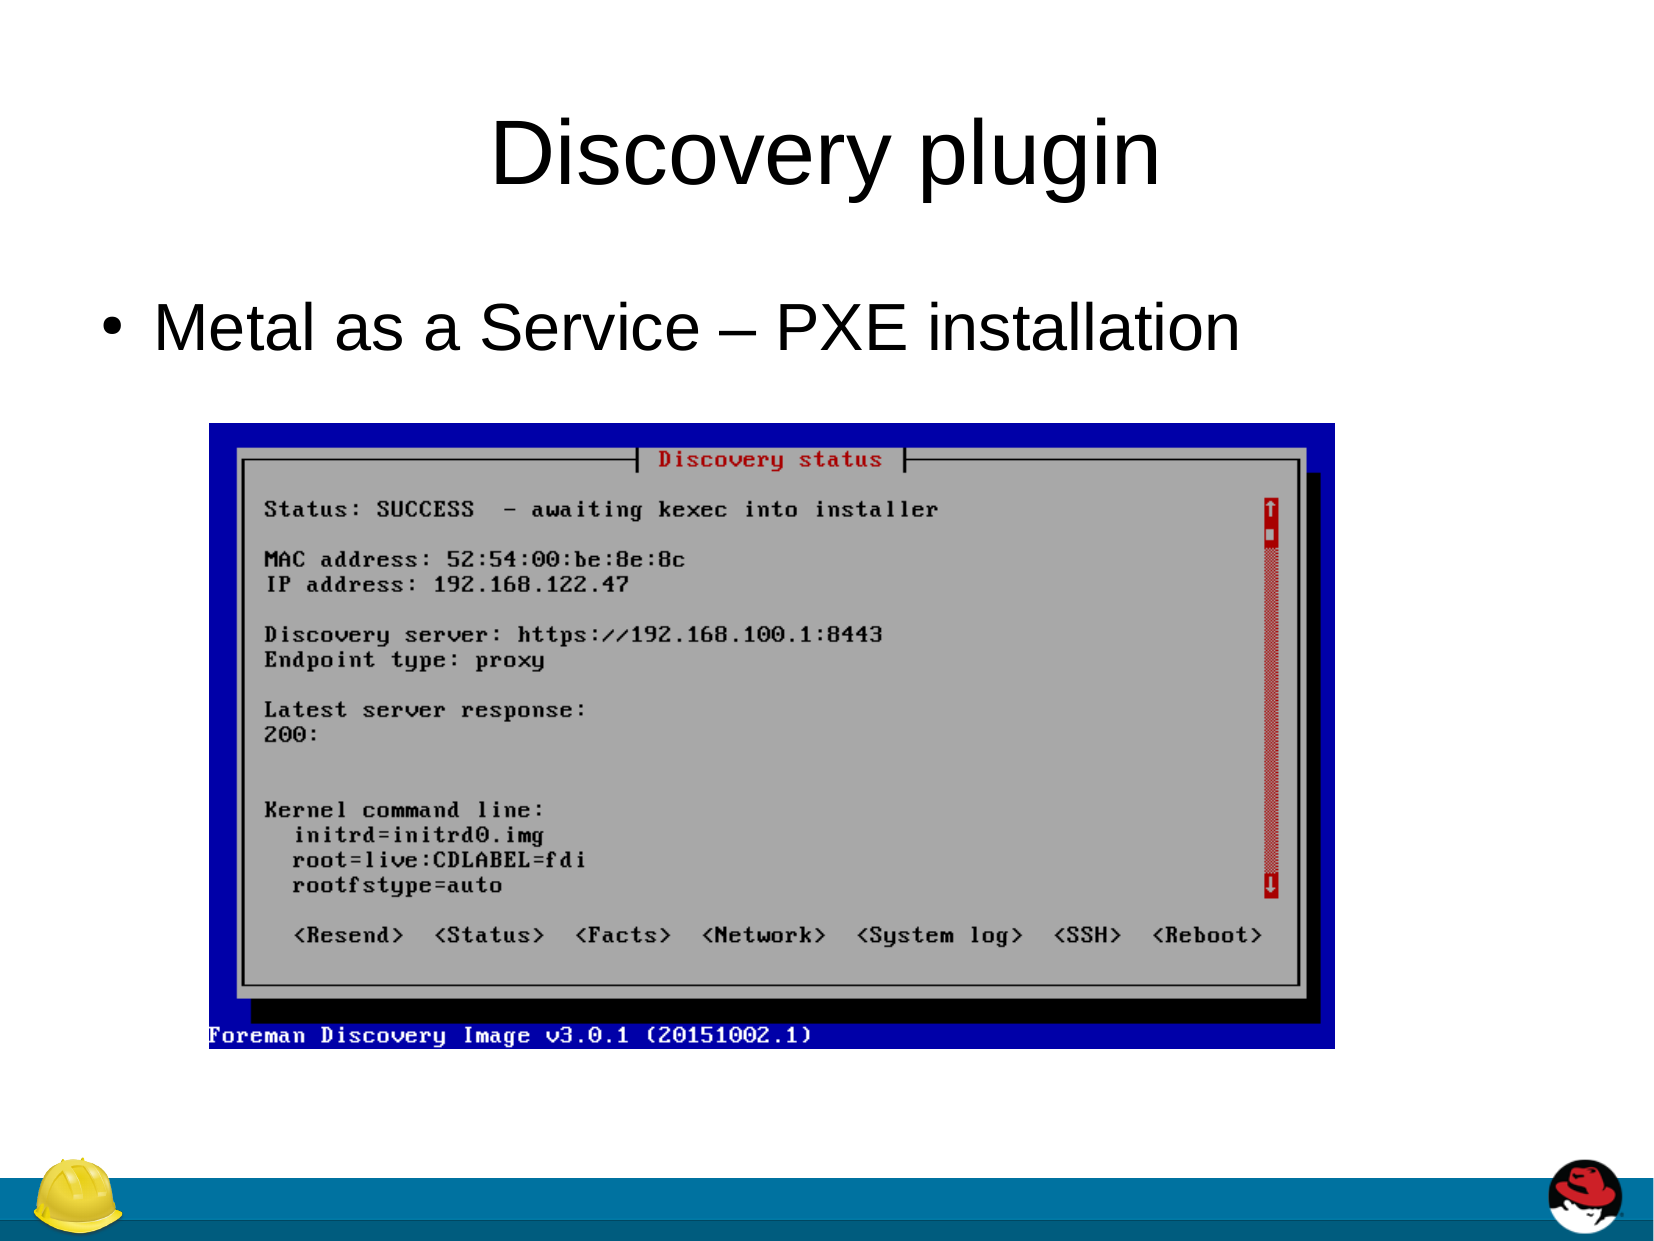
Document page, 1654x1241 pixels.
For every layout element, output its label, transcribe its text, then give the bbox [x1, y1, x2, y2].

picture [23, 1145, 130, 1235]
title Discovery plugin [82, 49, 1571, 257]
picture [209, 423, 1335, 1049]
list Metal as a Service – PXE installation [82, 290, 1571, 1010]
picture [1547, 1157, 1630, 1233]
